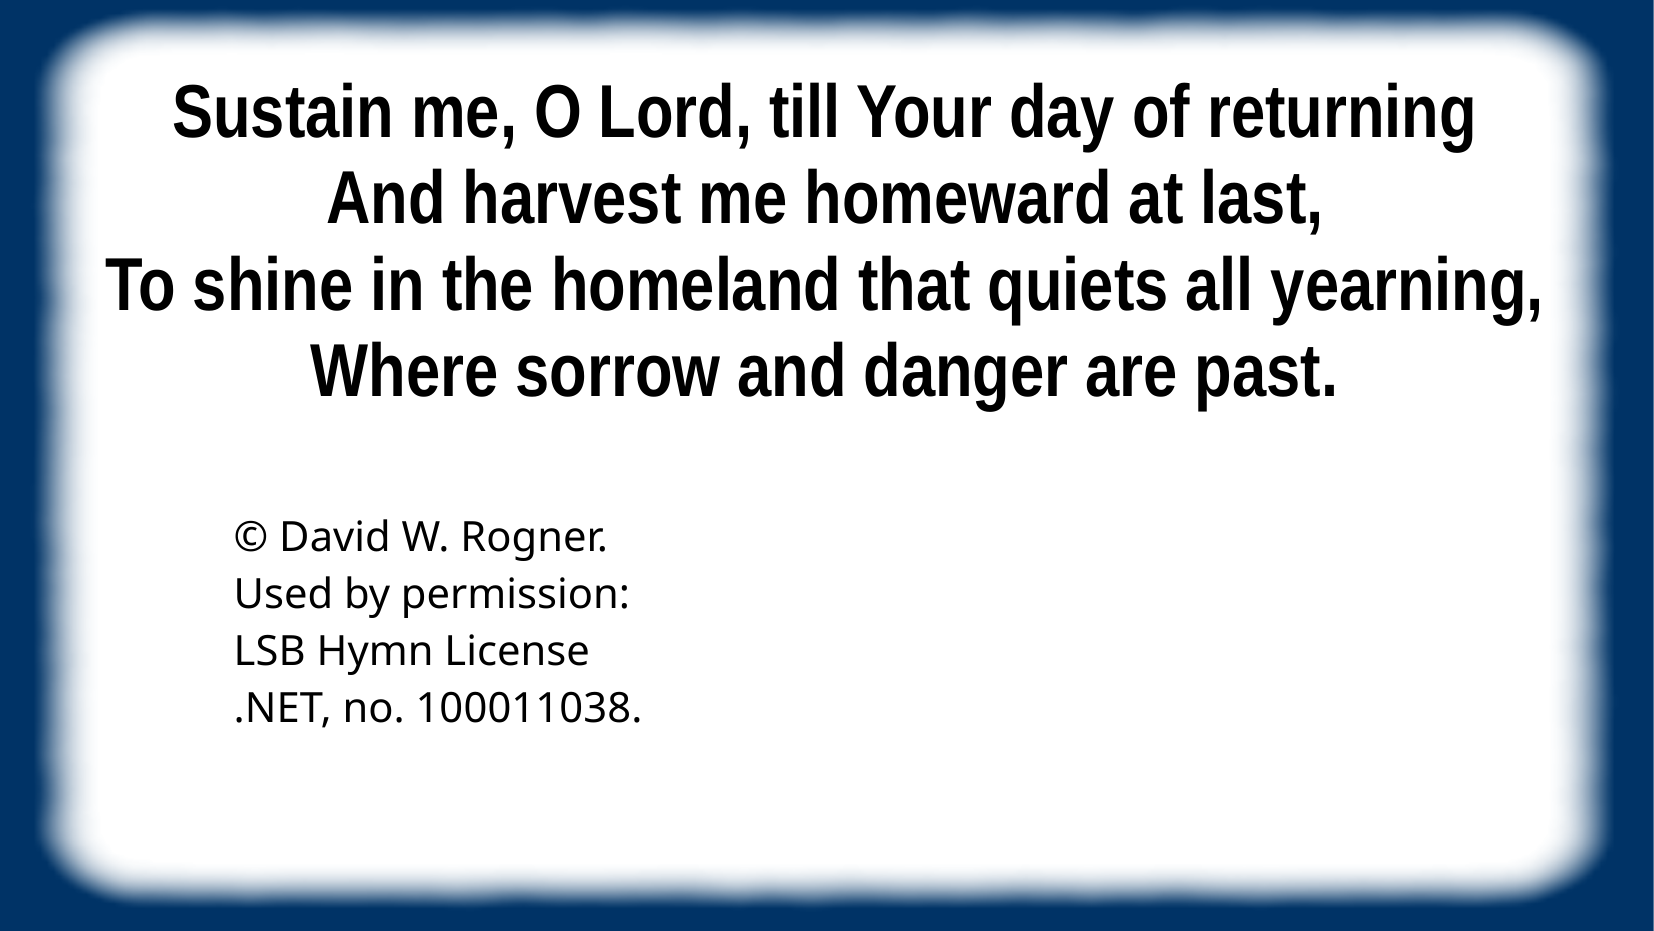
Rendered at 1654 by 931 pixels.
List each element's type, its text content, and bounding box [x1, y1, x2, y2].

text_box Sustain me, O Lord, till Your day of returning And harvest me homeward at last, To shine in the homeland that quiets all yearning, Where sorrow and danger are past. © David W. Rogner. Used by permission: LSB Hymn License .NET, no. 100011038. [90, 60, 1561, 790]
picture [0, 0, 1654, 931]
